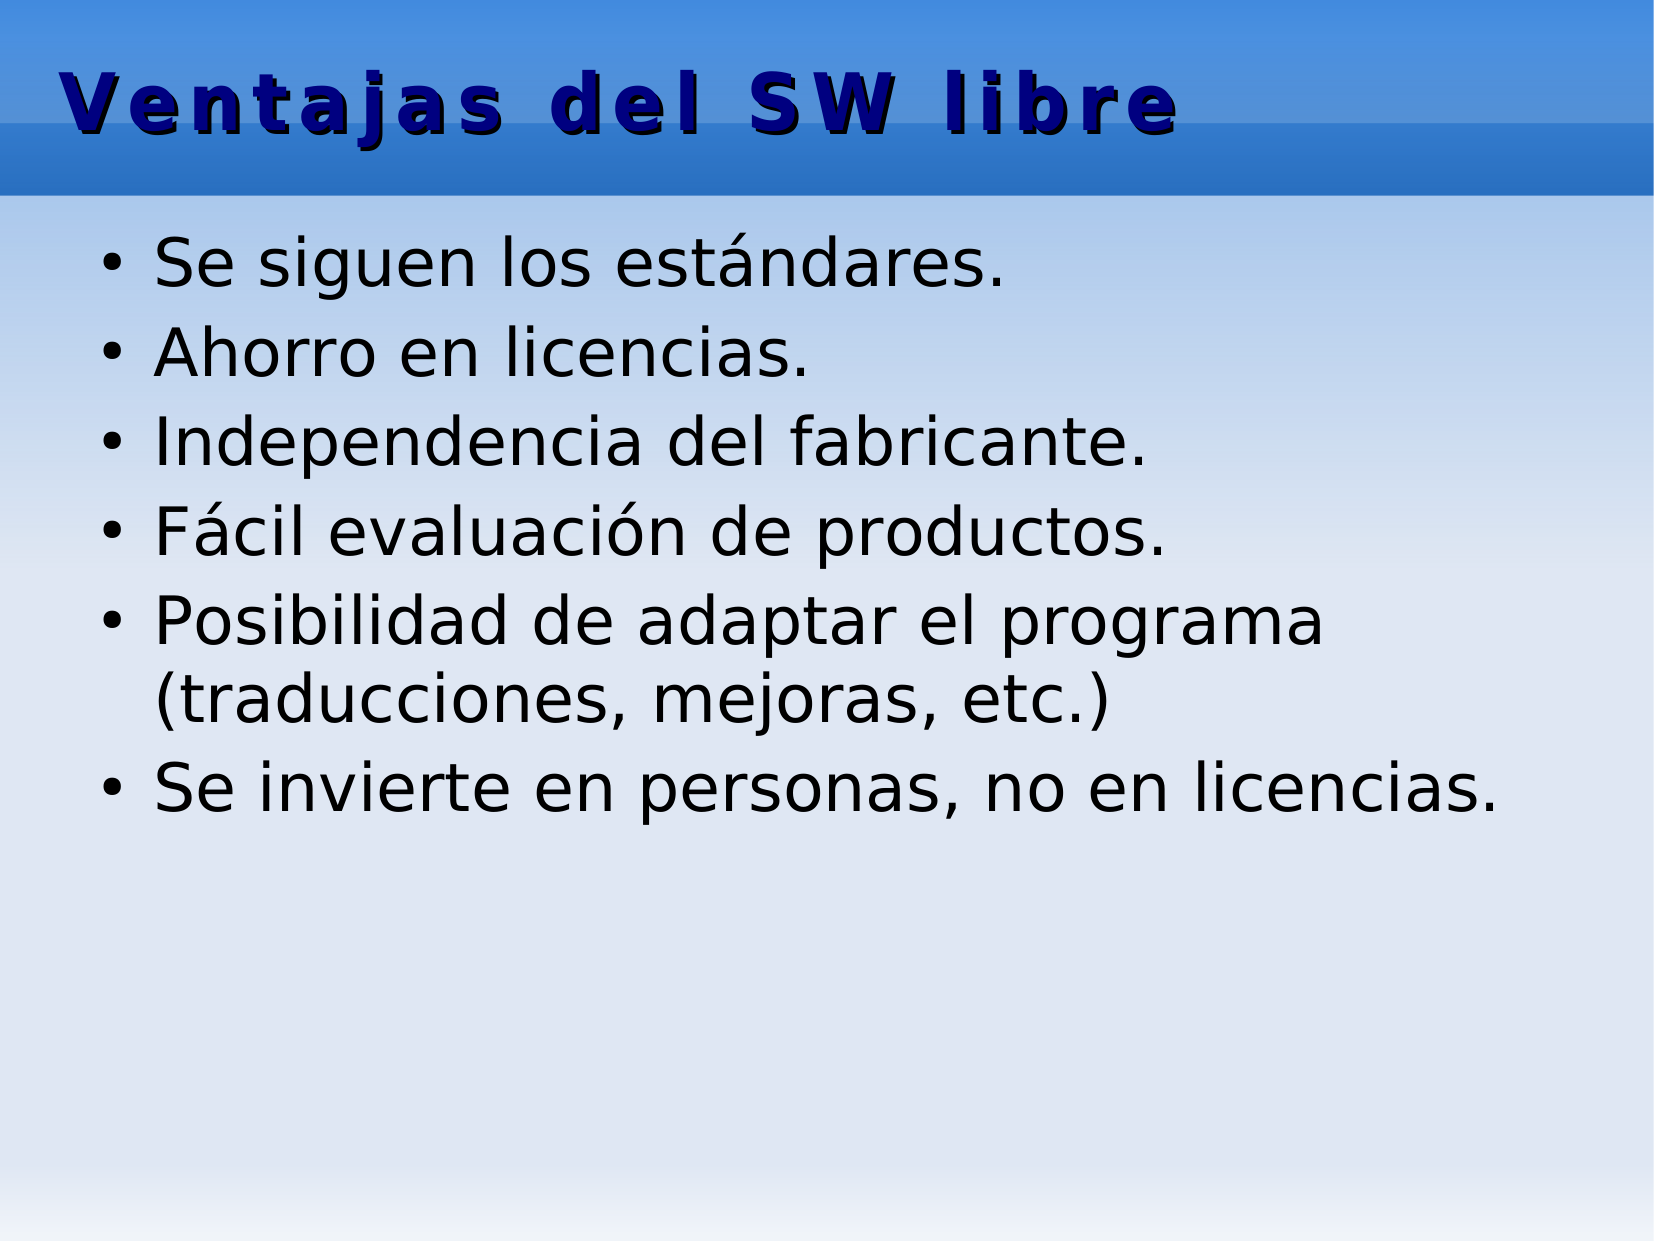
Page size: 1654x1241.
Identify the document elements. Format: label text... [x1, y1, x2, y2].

title Ventajas del SW libre [59, 29, 1654, 178]
list Se siguen los estándares. Ahorro en licencias. Independencia del fabricante. Fácil evaluación de productos. Posibilidad de adaptar el programa (traducciones, mejoras, etc.) Se invierte en personas, no en licencias. [82, 224, 1625, 1097]
picture [0, 0, 1654, 1241]
